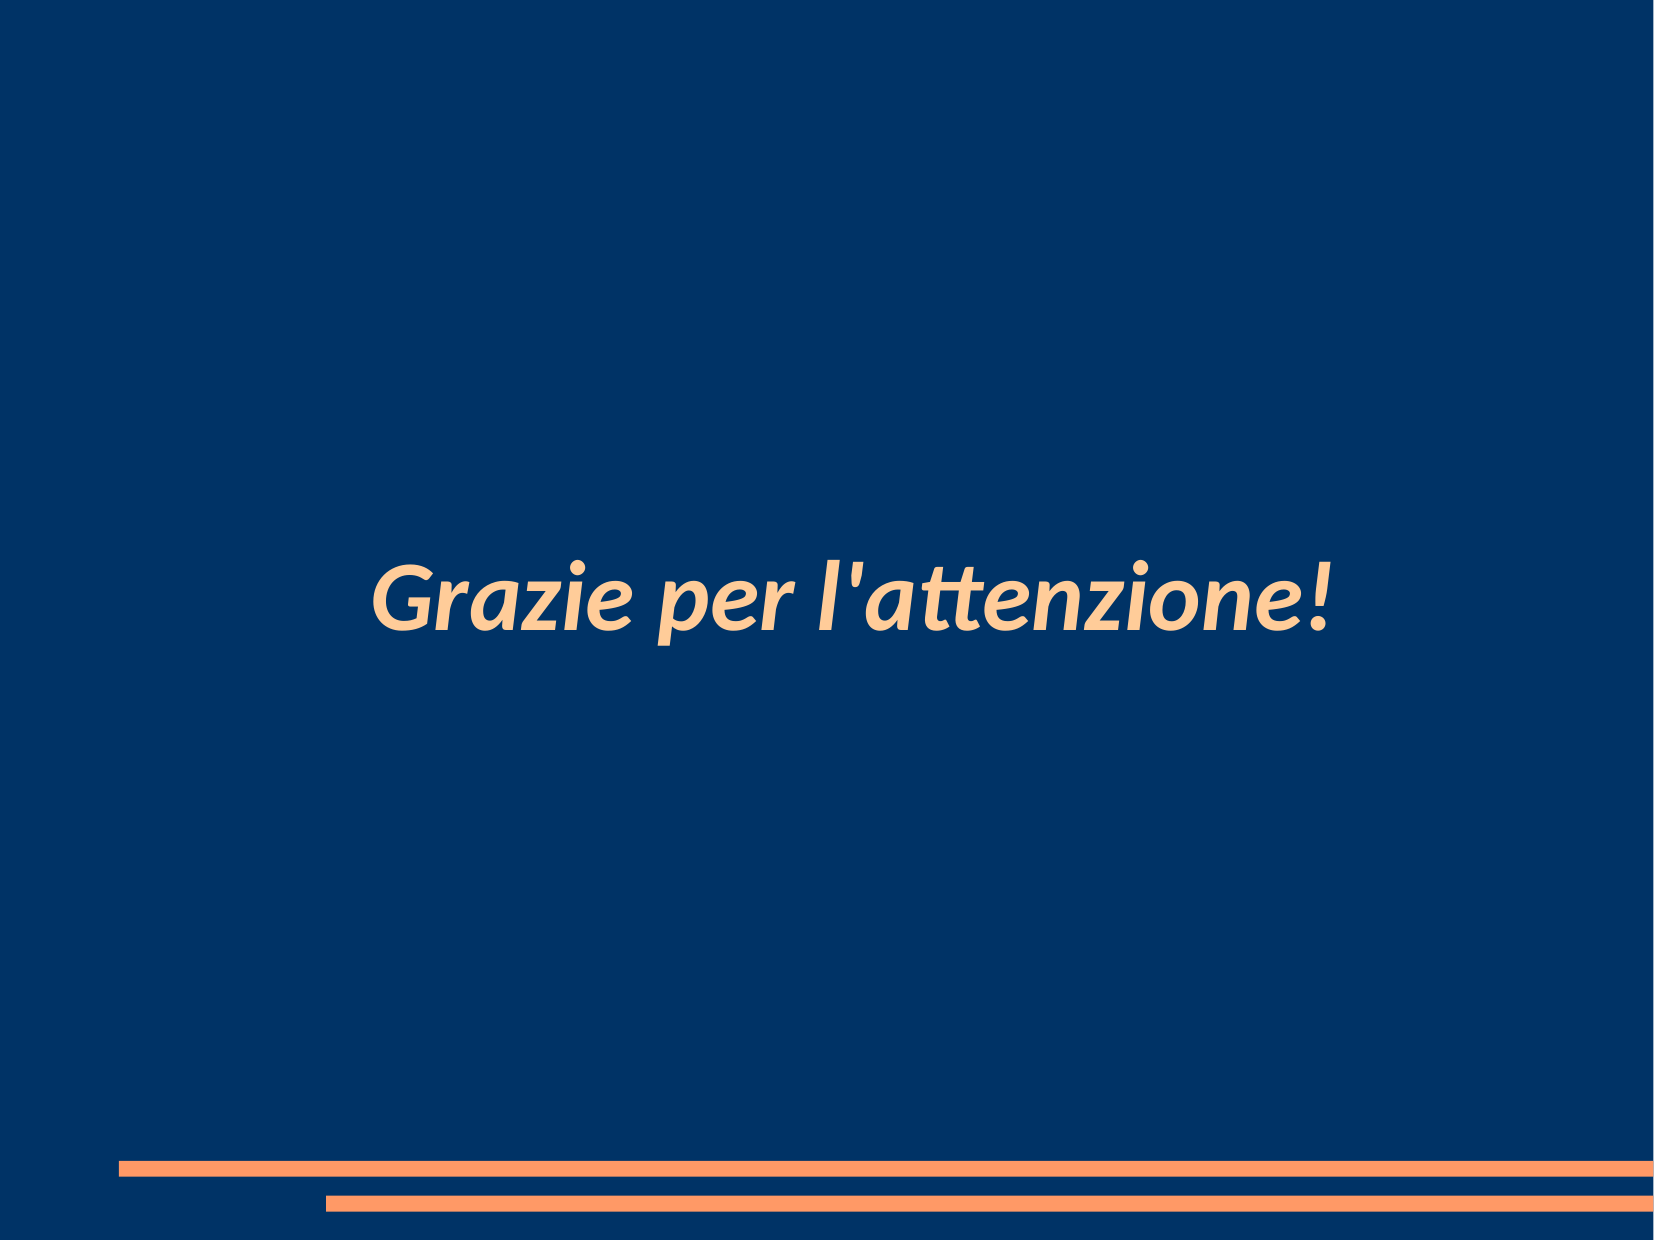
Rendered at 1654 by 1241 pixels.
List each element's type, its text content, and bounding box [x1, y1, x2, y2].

title Grazie per l'attenzione! [123, 501, 1536, 709]
